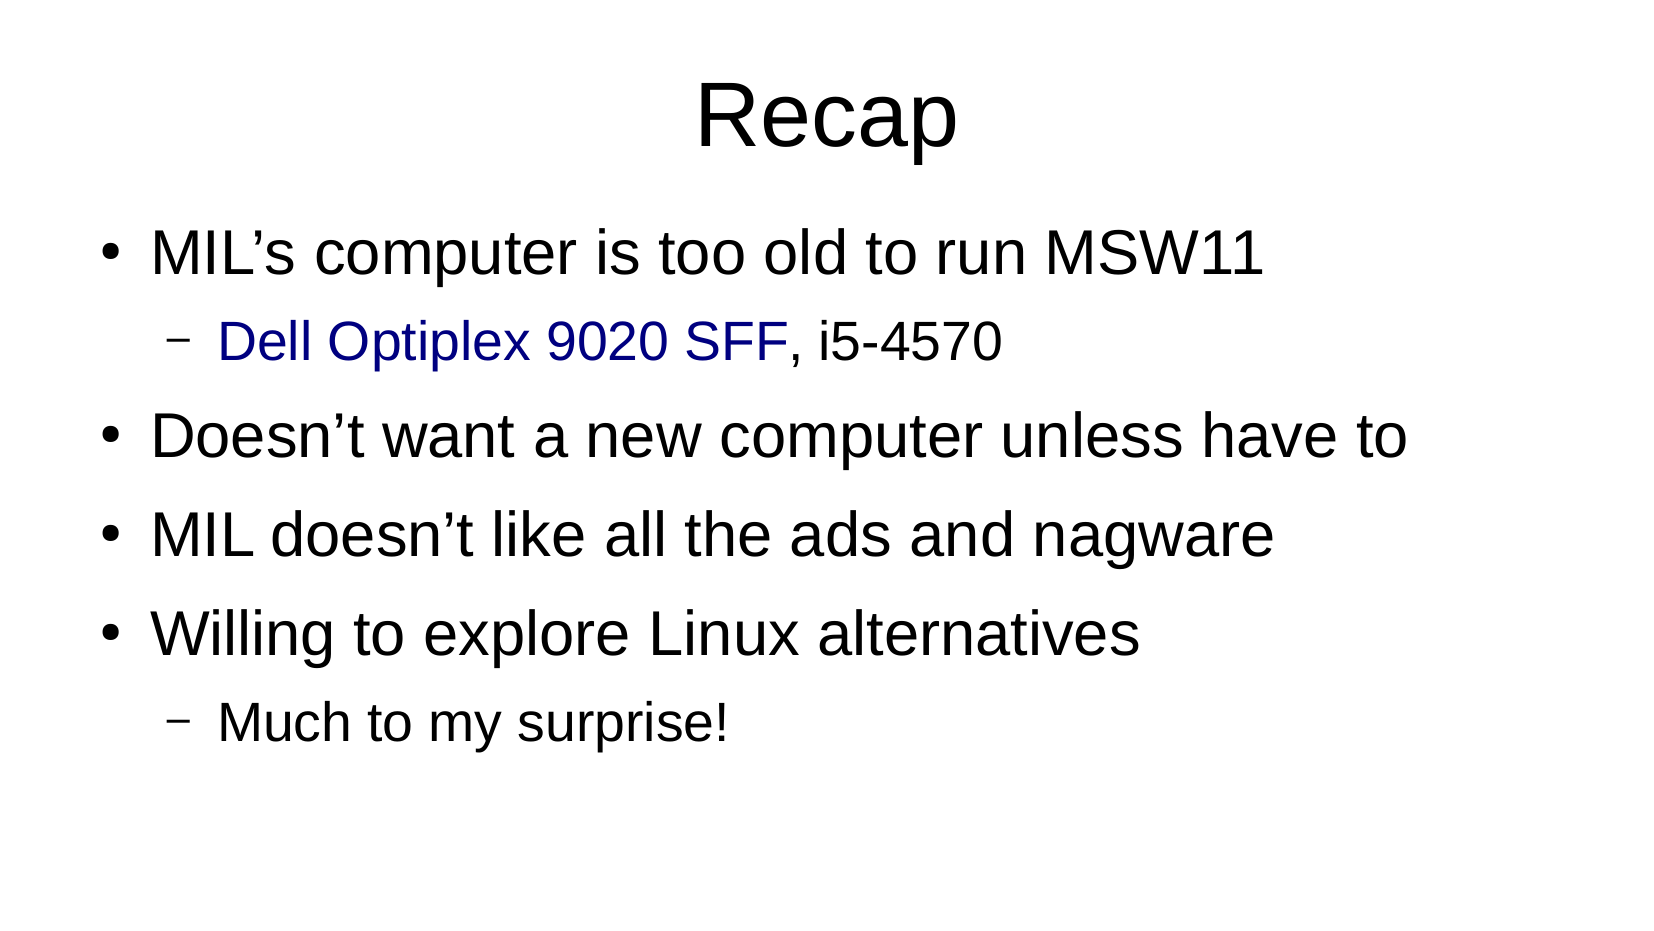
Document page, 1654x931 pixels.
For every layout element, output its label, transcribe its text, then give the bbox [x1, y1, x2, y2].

list MIL’s computer is too old to run MSW11 Dell Optiplex 9020 SFF, i5-4570 Doesn’t want a new computer unless have to MIL doesn’t like all the ads and nagware Willing to explore Linux alternatives Much to my surprise! [82, 217, 1571, 758]
title Recap [82, 37, 1571, 193]
